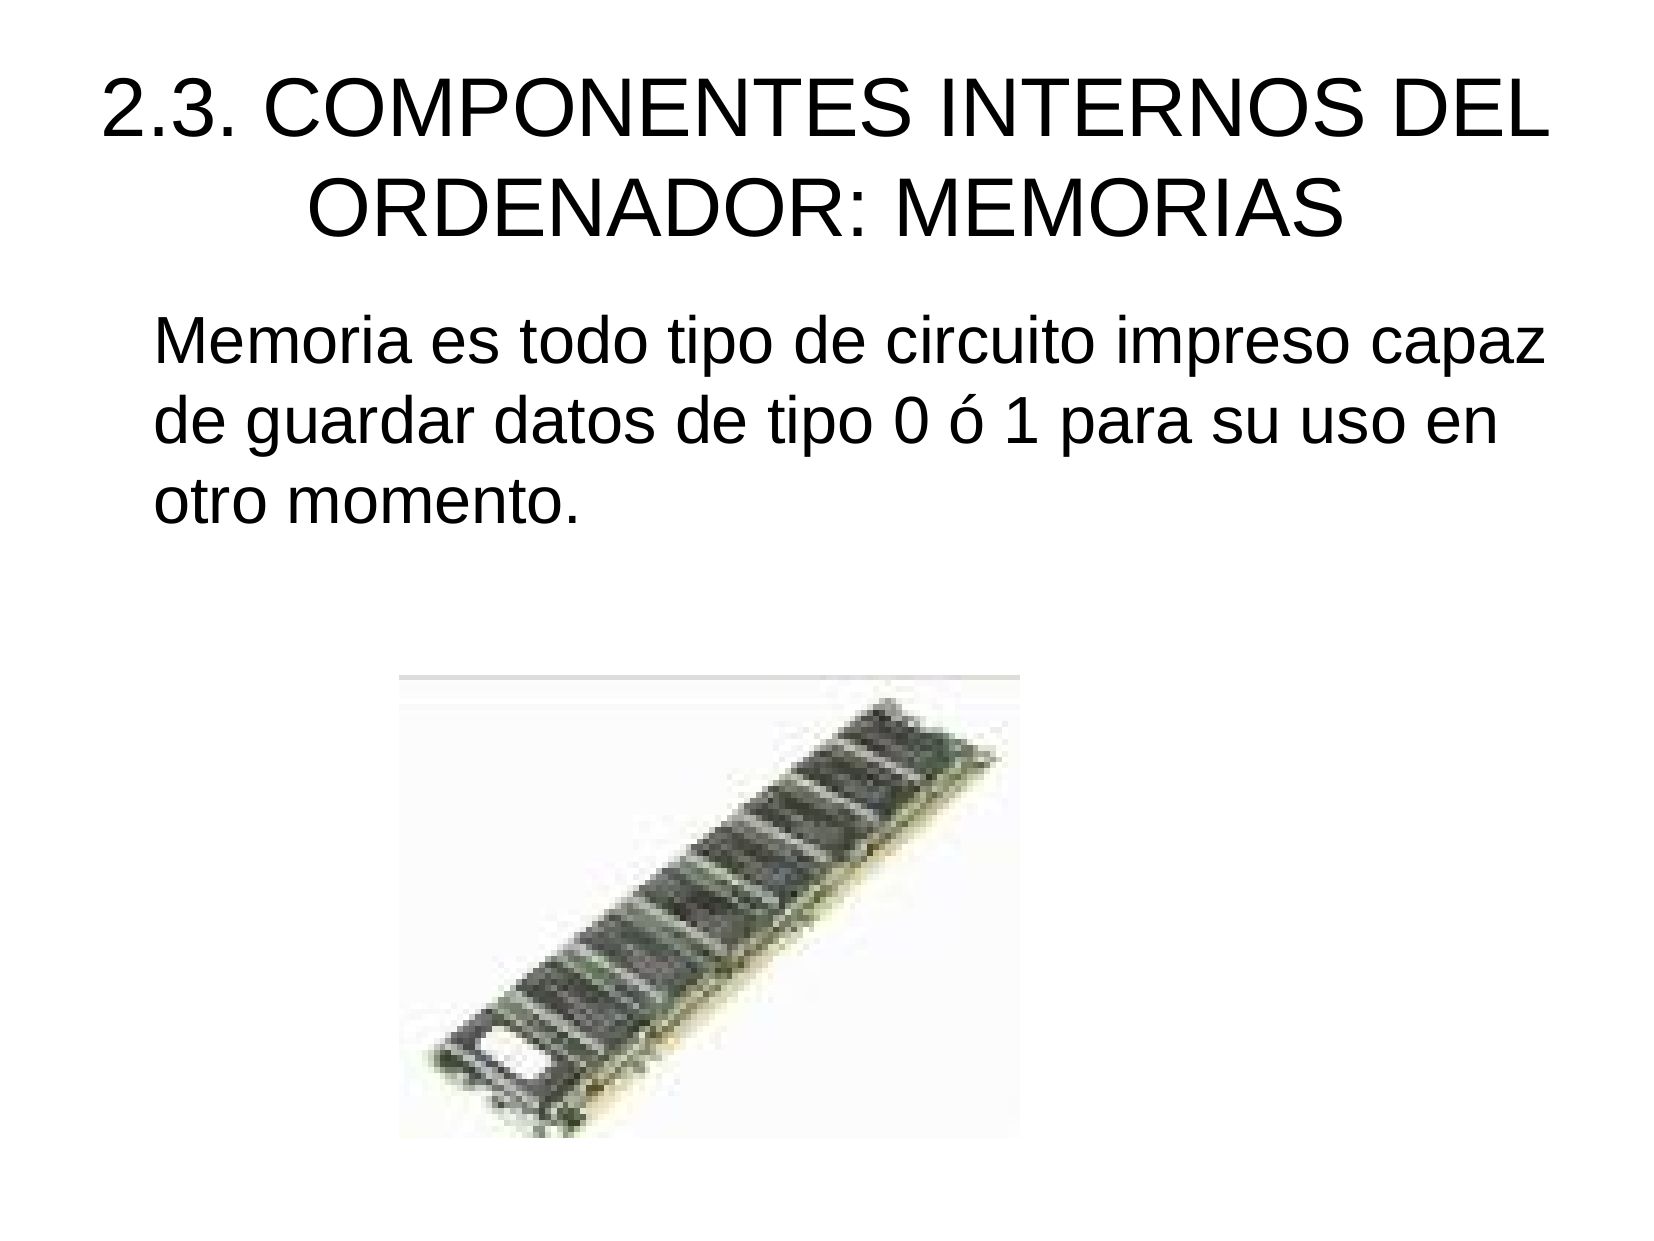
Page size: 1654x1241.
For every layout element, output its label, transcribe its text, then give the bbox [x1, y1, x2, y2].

picture [399, 675, 1020, 1138]
list Memoria es todo tipo de circuito impreso capaz de guardar datos de tipo 0 ó 1 para su uso en otro momento. [82, 289, 1571, 579]
title 2.3. COMPONENTES INTERNOS DEL ORDENADOR: MEMORIAS [82, 34, 1571, 272]
